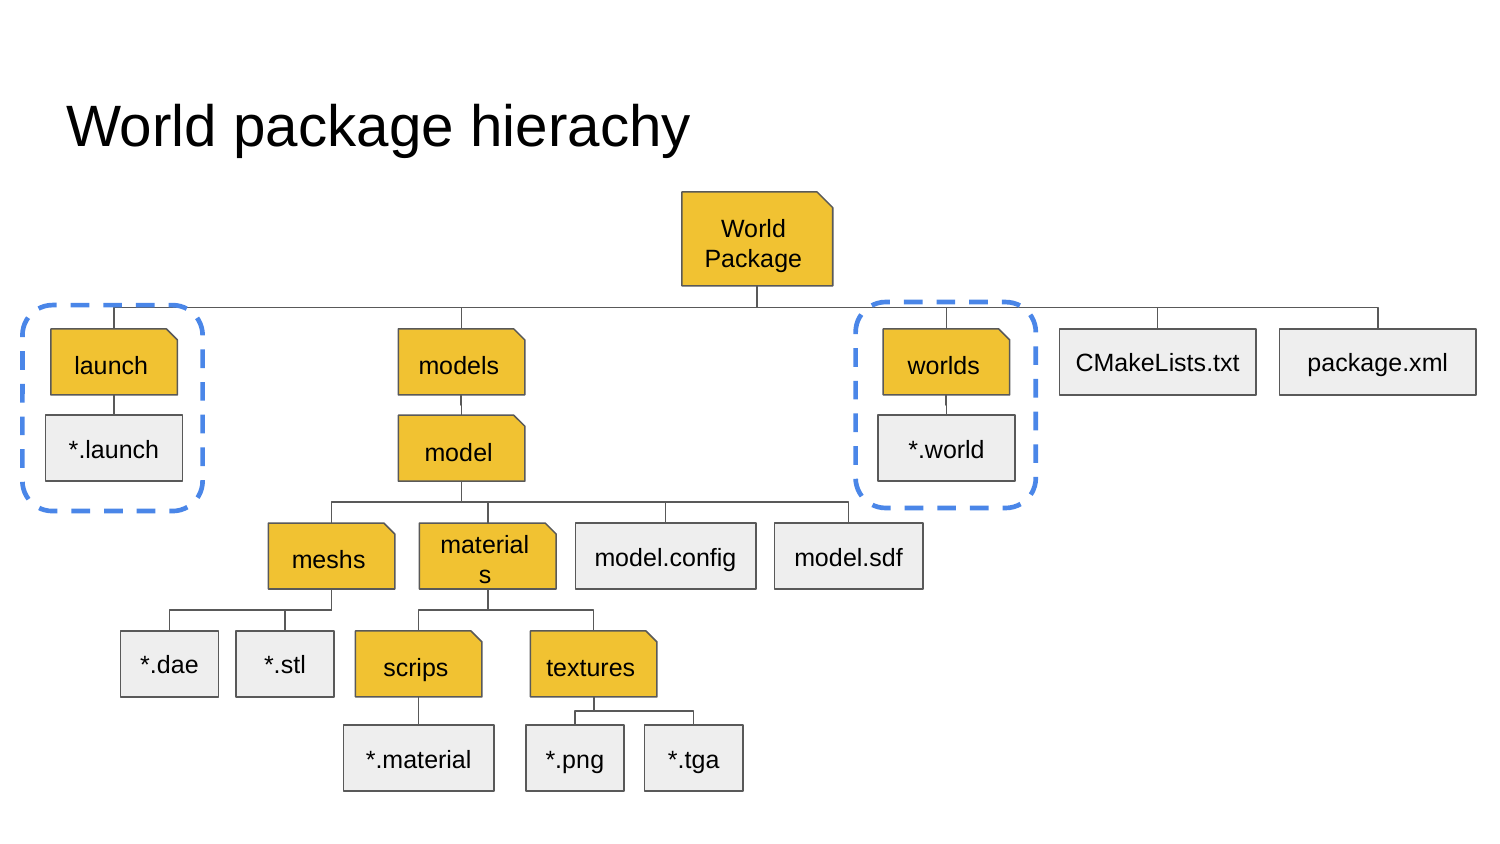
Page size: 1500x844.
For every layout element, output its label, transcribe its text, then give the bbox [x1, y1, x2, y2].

text_box package.xml [1279, 328, 1477, 395]
text_box model [398, 415, 525, 482]
text_box *.tga [644, 725, 743, 792]
text_box model.sdf [774, 523, 924, 589]
text_box *.world [878, 415, 1015, 482]
text_box models [398, 328, 525, 395]
text_box meshs [268, 523, 395, 590]
text_box CMakeLists.txt [1059, 328, 1256, 395]
text_box textures [530, 630, 657, 697]
text_box model.config [575, 523, 756, 589]
text_box materials [419, 523, 557, 590]
text_box *.material [343, 725, 495, 792]
text_box scrips [355, 630, 482, 697]
title World package hierachy [51, 72, 1449, 167]
text_box launch [50, 328, 178, 395]
text_box worlds [883, 328, 1010, 395]
text_box *.dae [120, 630, 219, 697]
text_box World Package [681, 191, 833, 286]
text_box *.launch [45, 415, 183, 482]
text_box *.png [525, 725, 625, 792]
text_box *.stl [235, 630, 335, 697]
